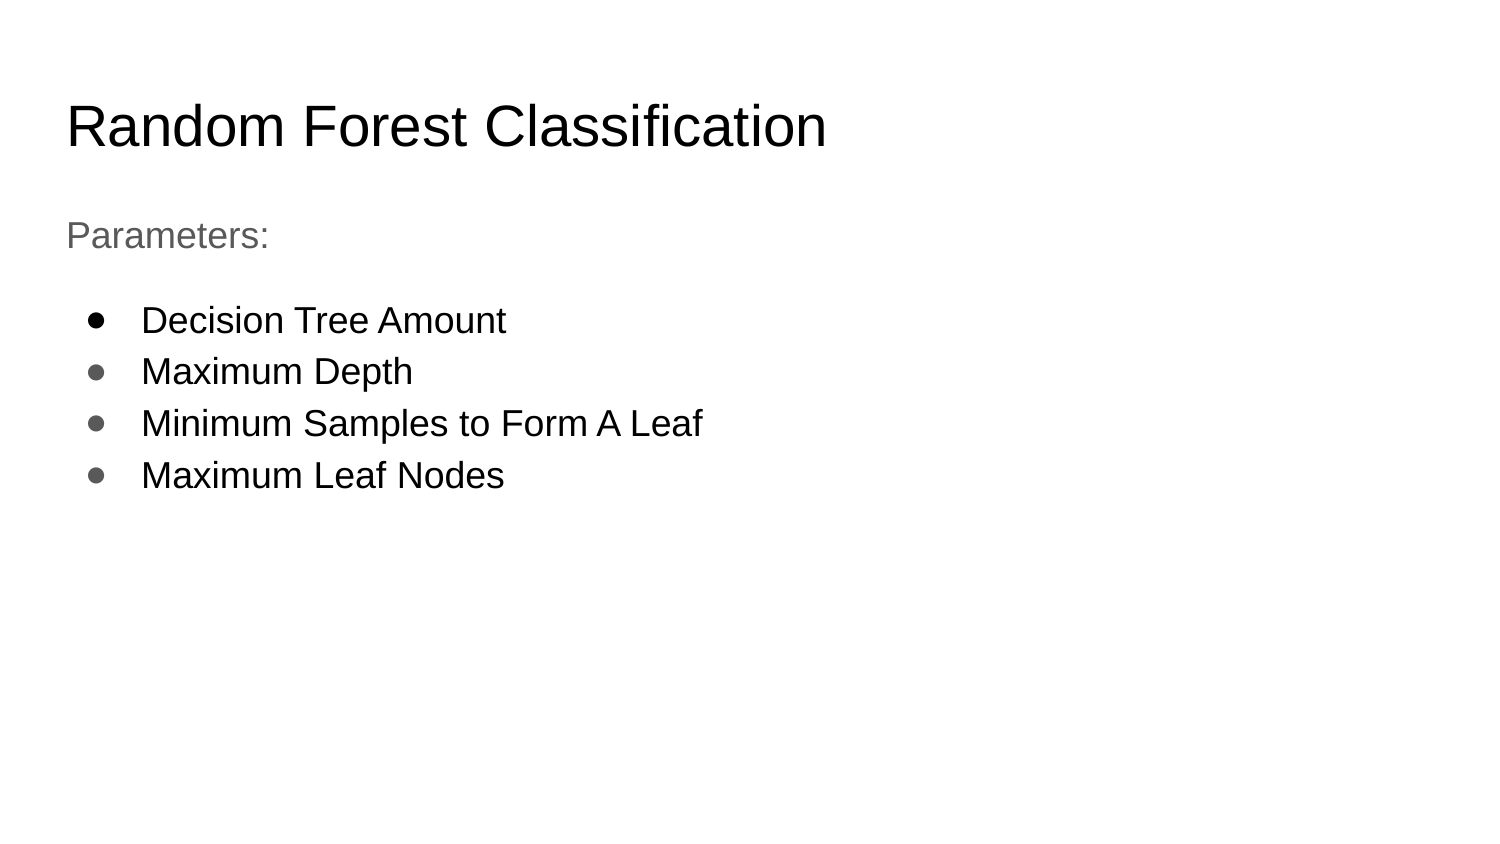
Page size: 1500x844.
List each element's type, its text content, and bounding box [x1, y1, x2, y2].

list Parameters: Decision Tree Amount Maximum Depth Minimum Samples to Form A Leaf Maximum Leaf Nodes [51, 189, 1449, 750]
title Random Forest Classification [51, 72, 1449, 167]
